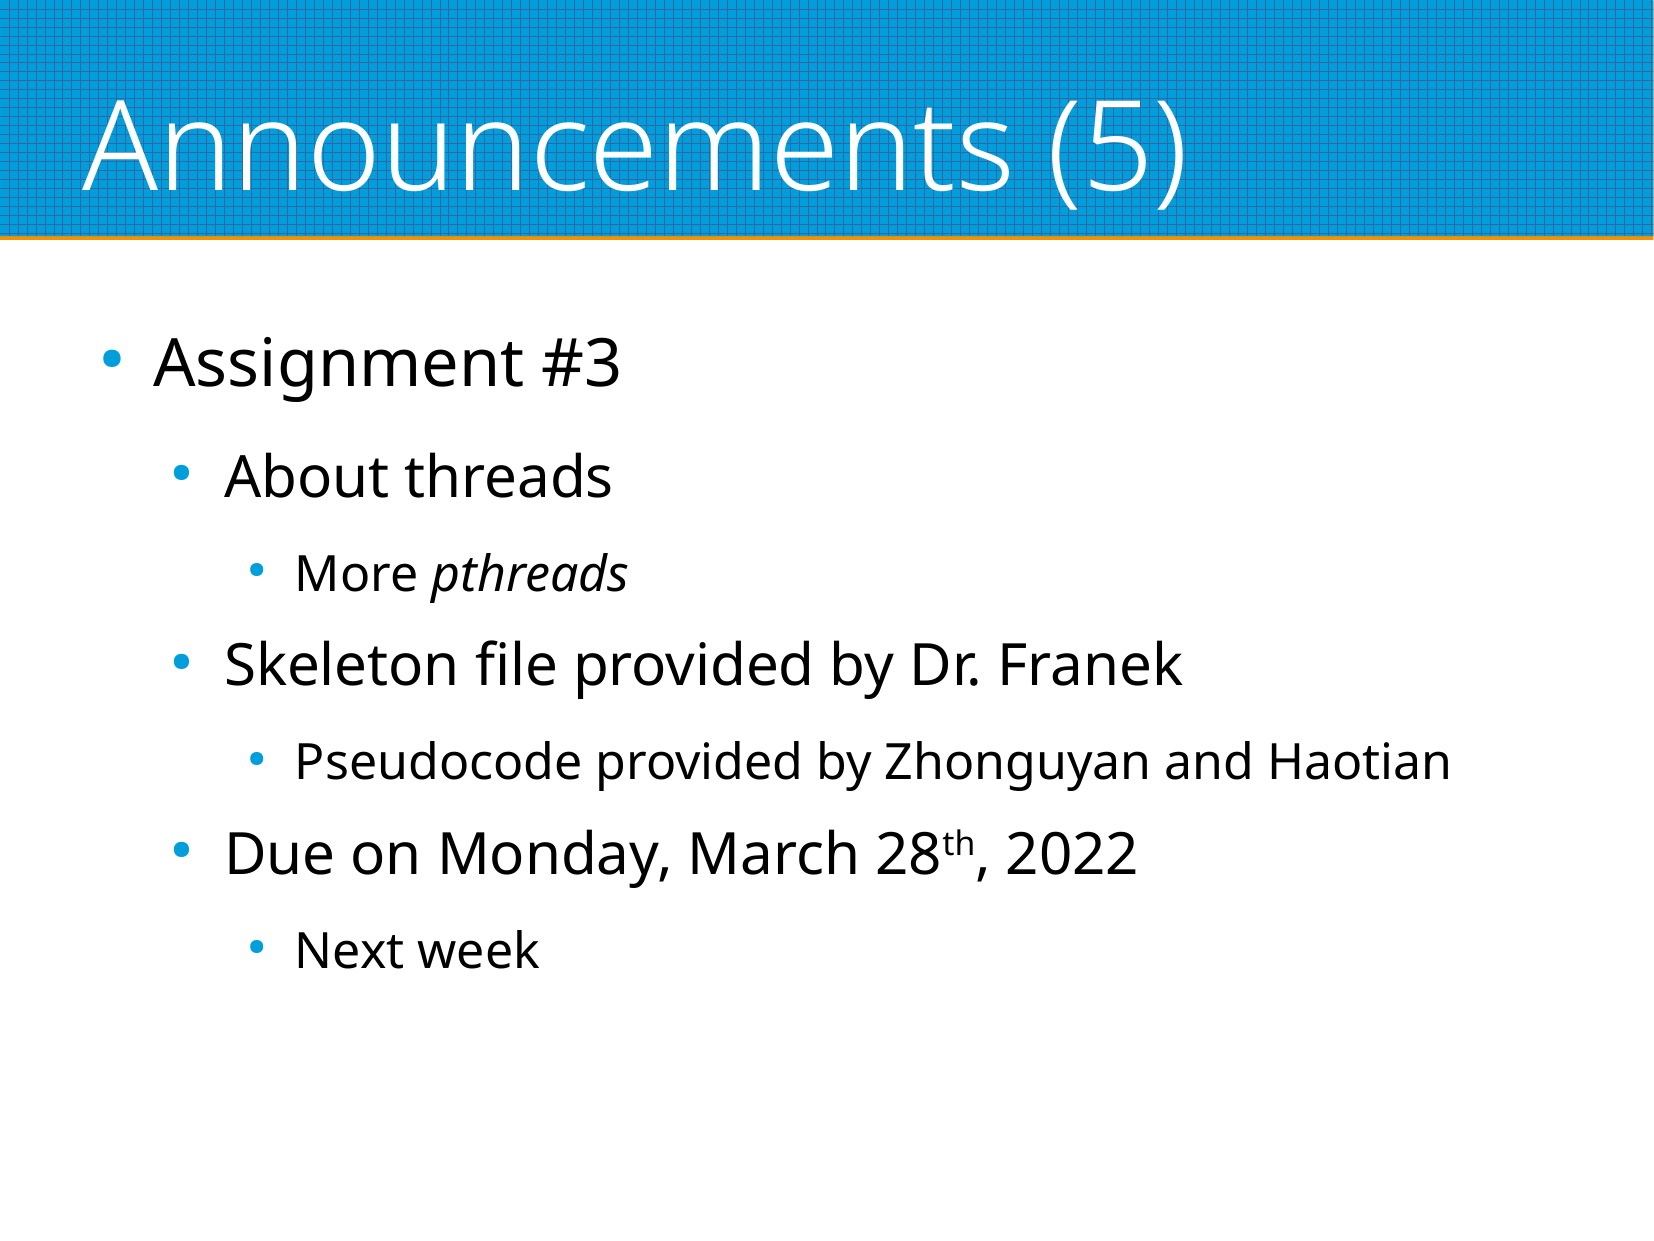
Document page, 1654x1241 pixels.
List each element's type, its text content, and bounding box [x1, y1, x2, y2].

title Announcements (5) [82, 19, 1571, 227]
list Assignment #3 About threads More pthreads Skeleton file provided by Dr. Franek Pseudocode provided by Zhonguyan and Haotian Due on Monday, March 28th, 2022 Next week [82, 314, 1563, 1081]
